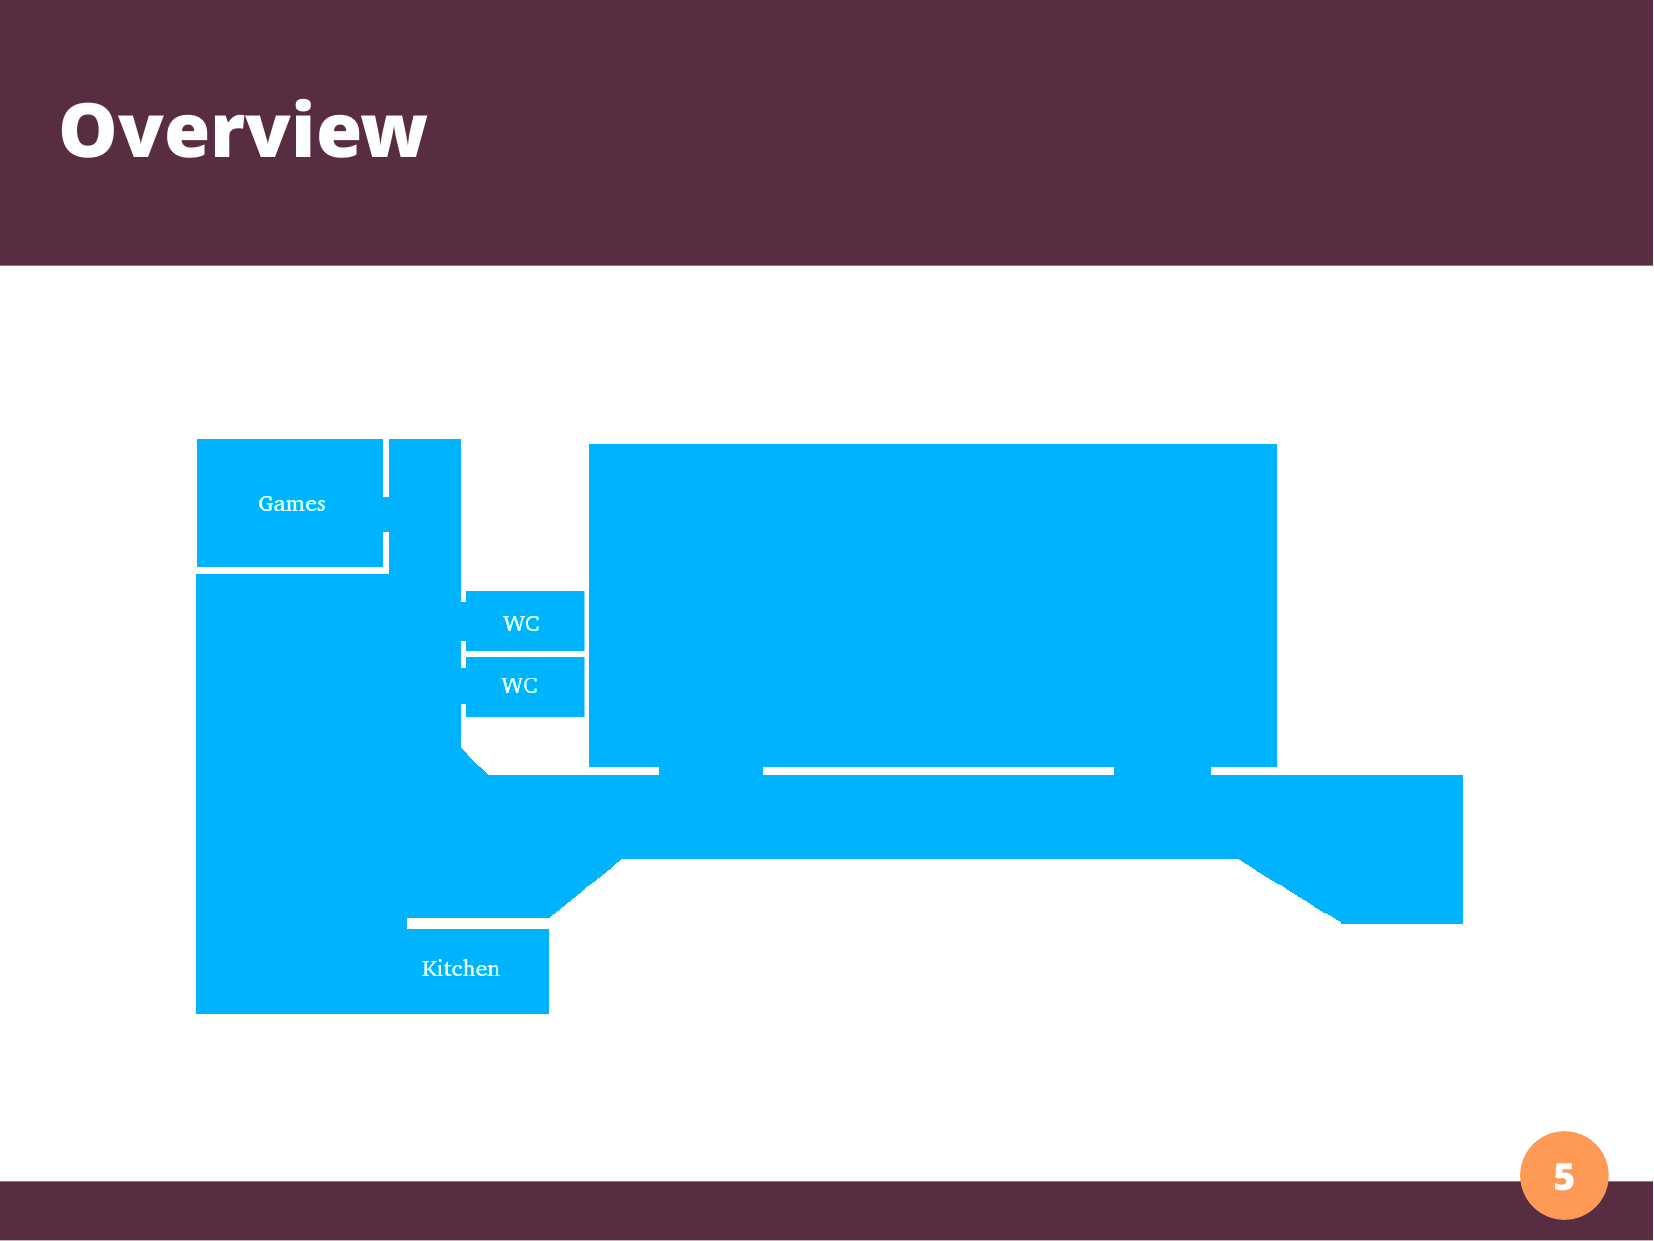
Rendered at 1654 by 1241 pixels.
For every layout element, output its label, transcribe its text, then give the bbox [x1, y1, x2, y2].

title Overview [58, 49, 1594, 207]
picture [176, 415, 1489, 1031]
